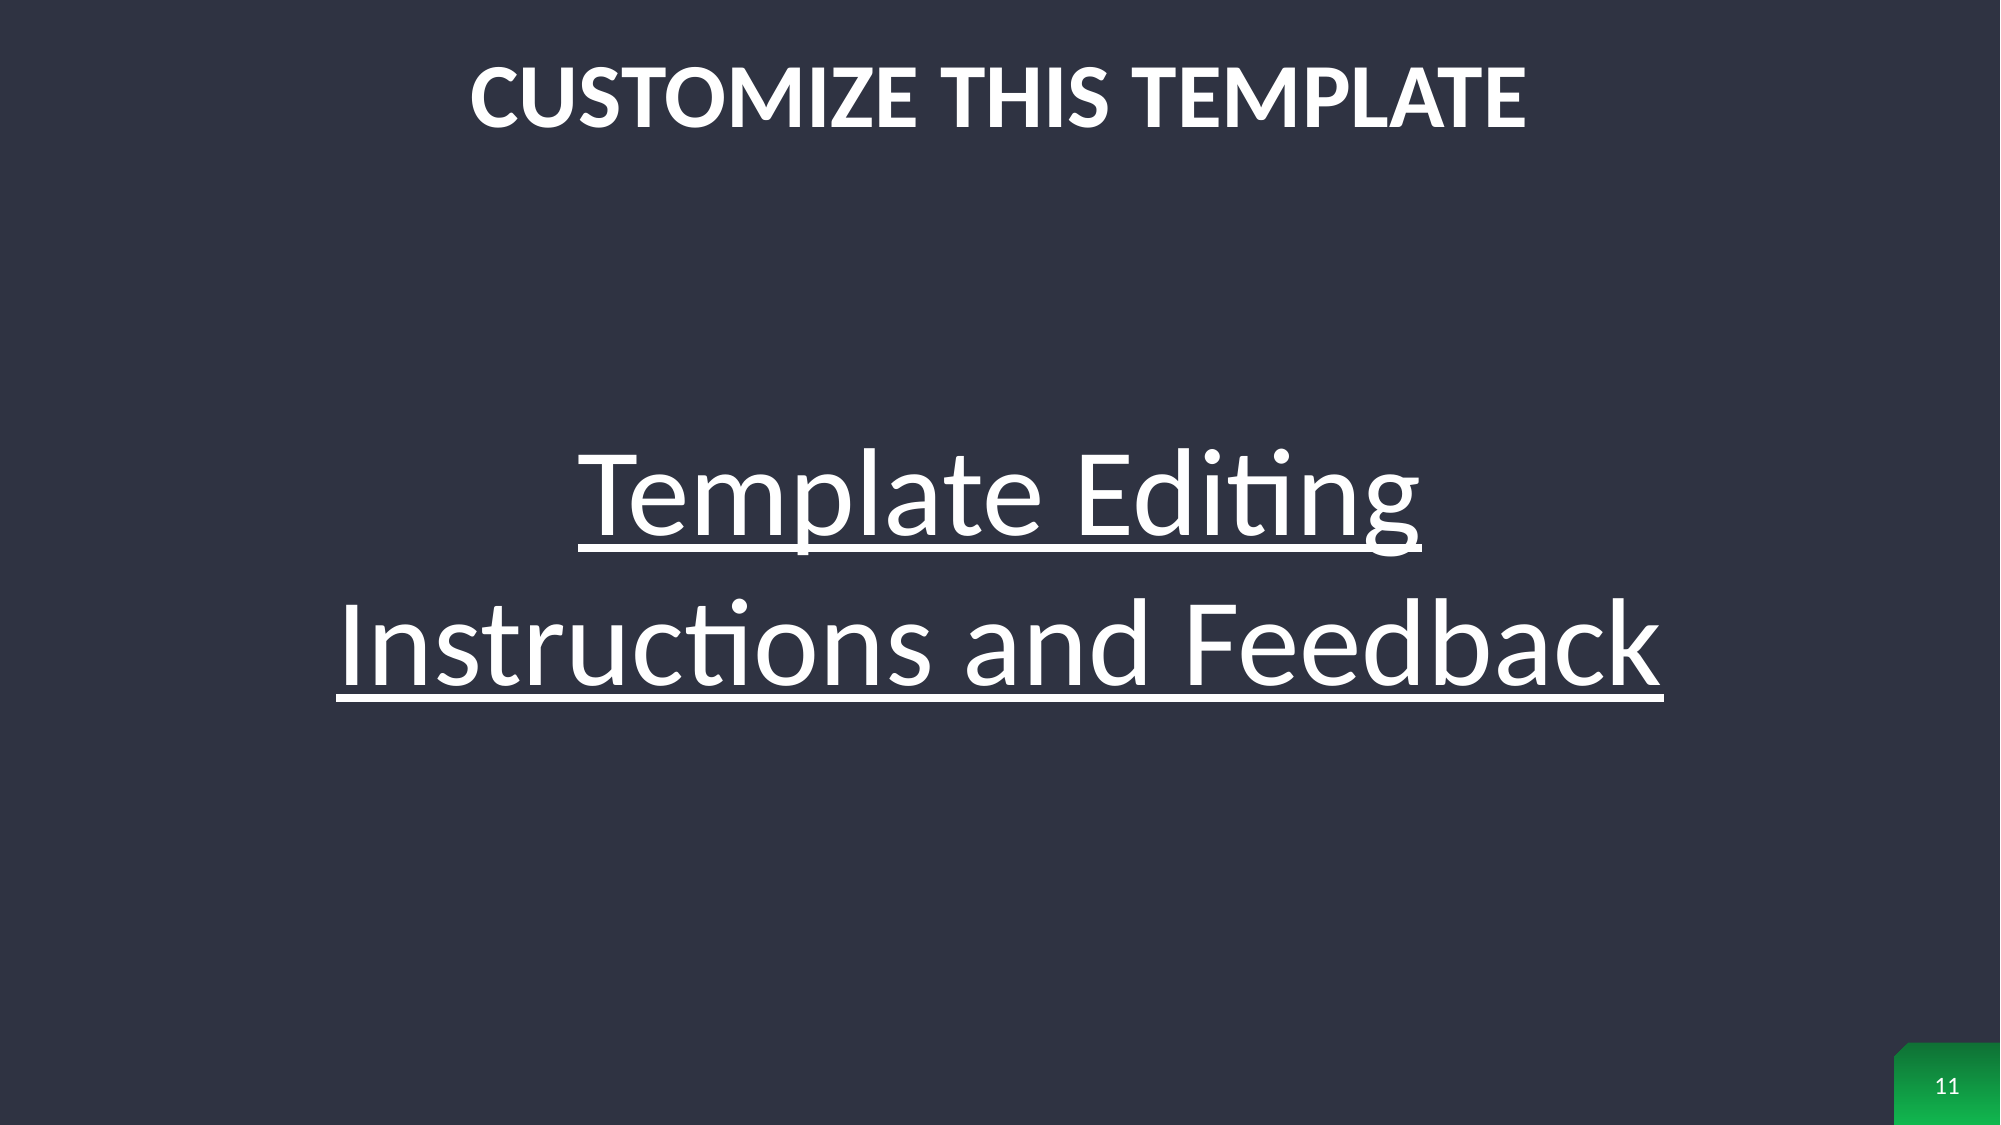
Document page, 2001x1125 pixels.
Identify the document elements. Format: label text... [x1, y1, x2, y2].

title Customize this Template [97, 0, 1903, 195]
slide_number <number> [1894, 1050, 2000, 1118]
text_box Template Editing Instructions and Feedback [253, 403, 1746, 719]
